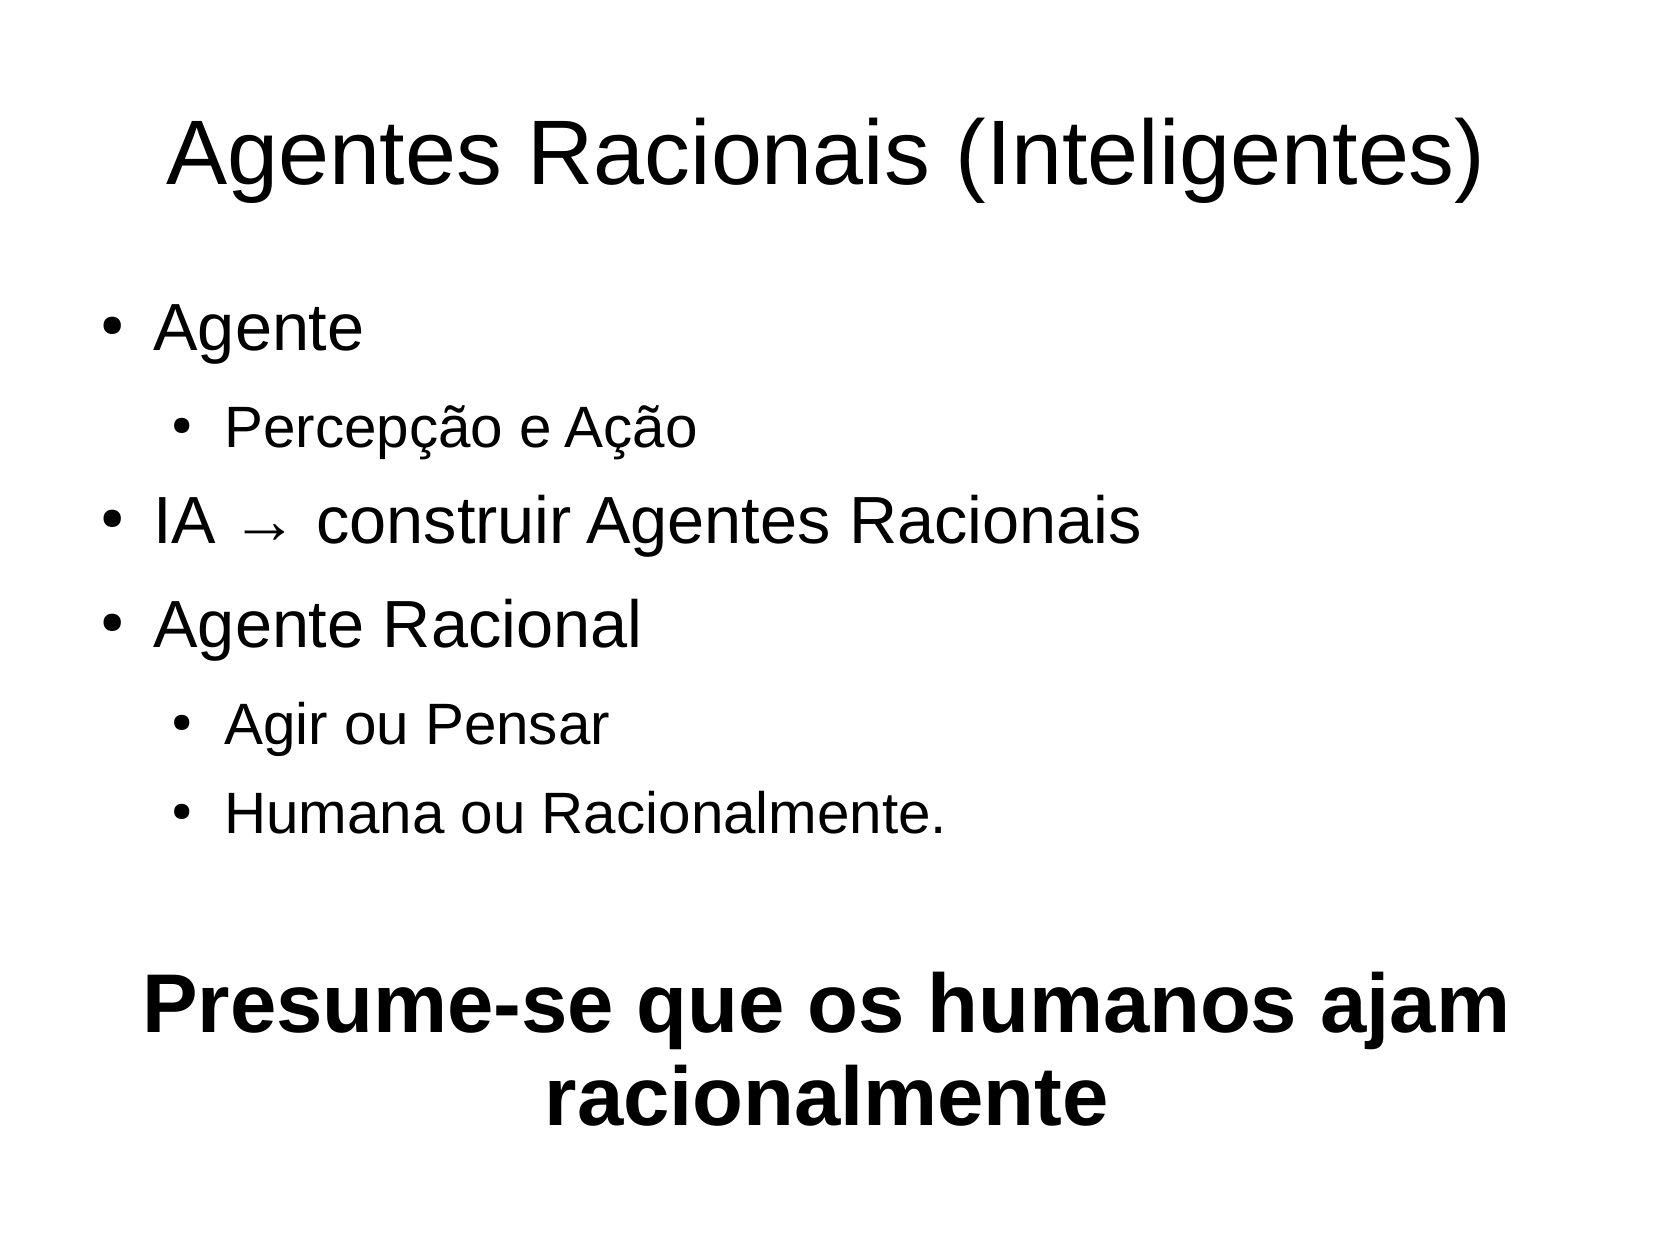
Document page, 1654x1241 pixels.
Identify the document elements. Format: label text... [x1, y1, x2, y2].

list Agente Percepção e Ação IA → construir Agentes Racionais Agente Racional Agir ou Pensar Humana ou Racionalmente. Presume-se que os humanos ajam racionalmente [82, 290, 1571, 1143]
title Agentes Racionais (Inteligentes) [82, 49, 1571, 257]
